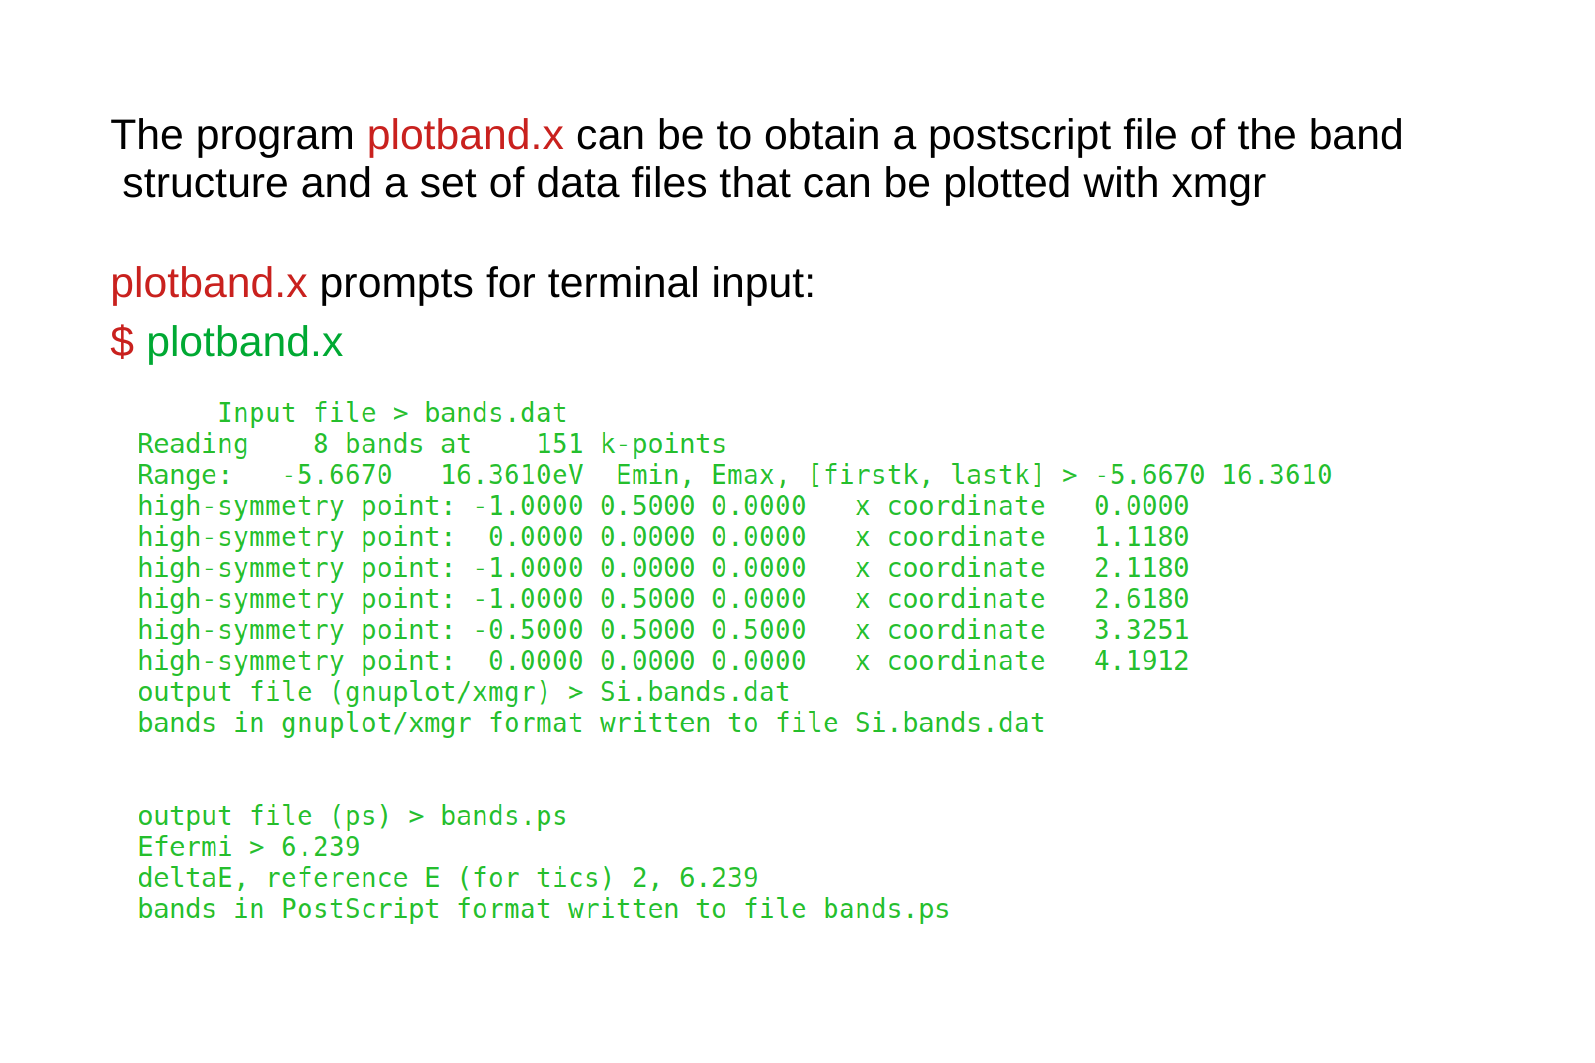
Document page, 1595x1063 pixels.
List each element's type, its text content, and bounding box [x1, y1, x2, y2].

text_box plotband.x prompts for terminal input: [95, 250, 1595, 310]
text_box $ plotband.x [95, 310, 1595, 373]
text_box The program plotband.x can be to obtain a postscript file of the band structure and a set of data files that can be plotted with xmgr [95, 103, 1576, 226]
picture [139, 399, 1340, 940]
